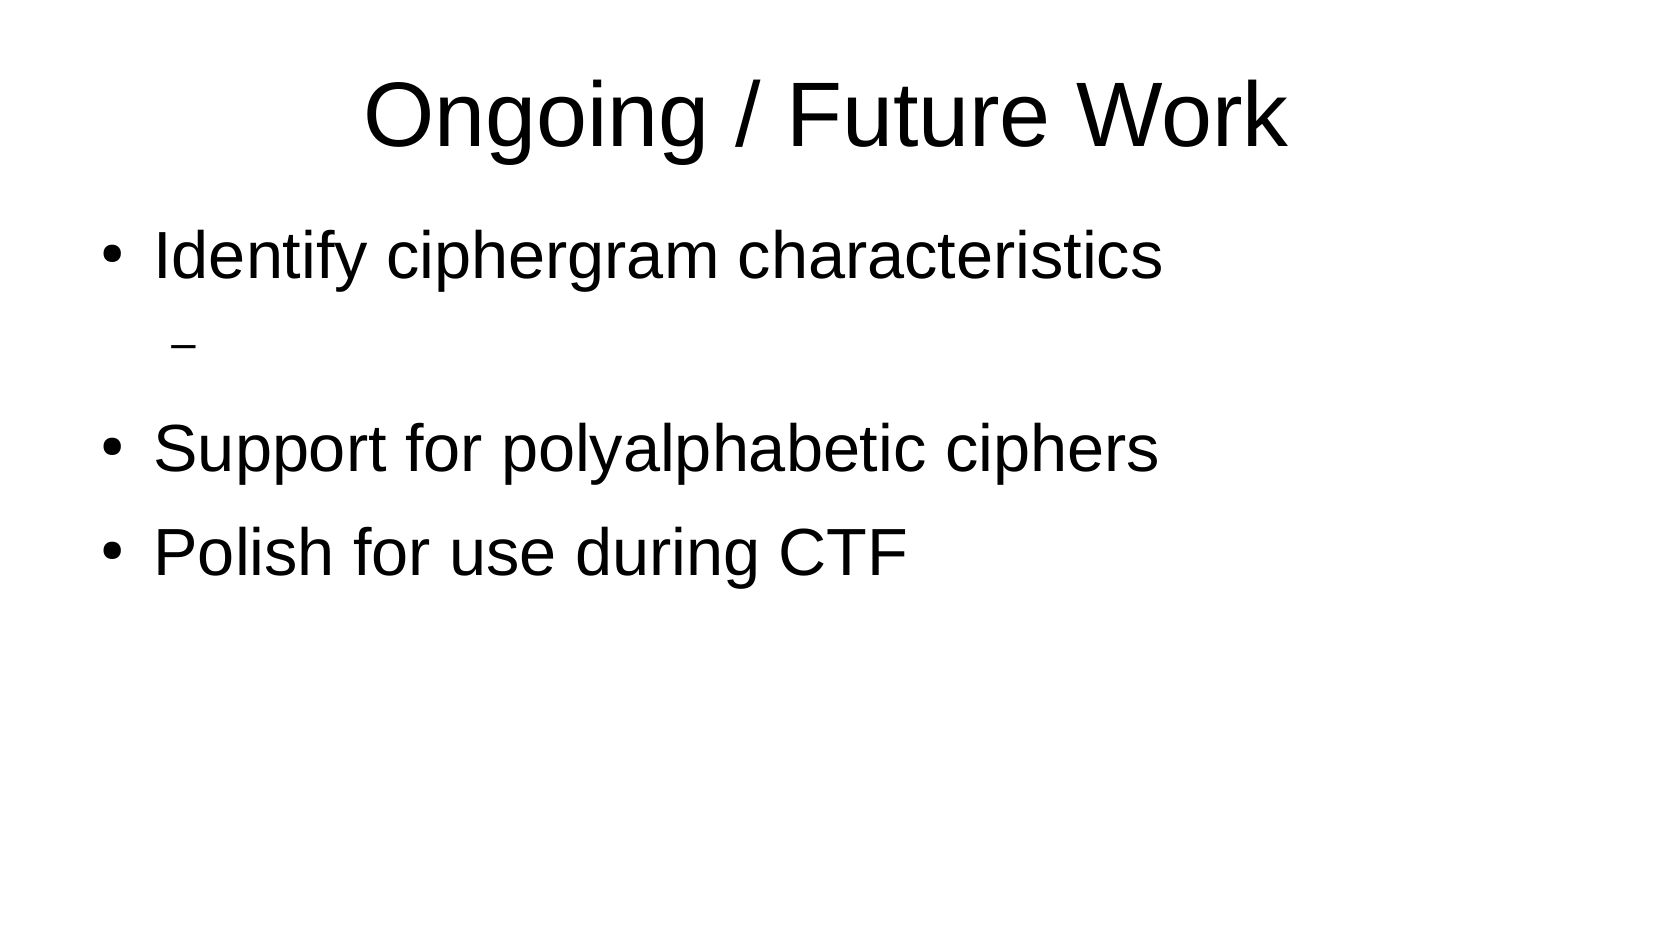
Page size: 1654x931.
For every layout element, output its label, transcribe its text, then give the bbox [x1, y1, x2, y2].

title Ongoing / Future Work [82, 37, 1571, 193]
list Identify ciphergram characteristics Support for polyalphabetic ciphers Polish for use during CTF [82, 217, 1571, 758]
